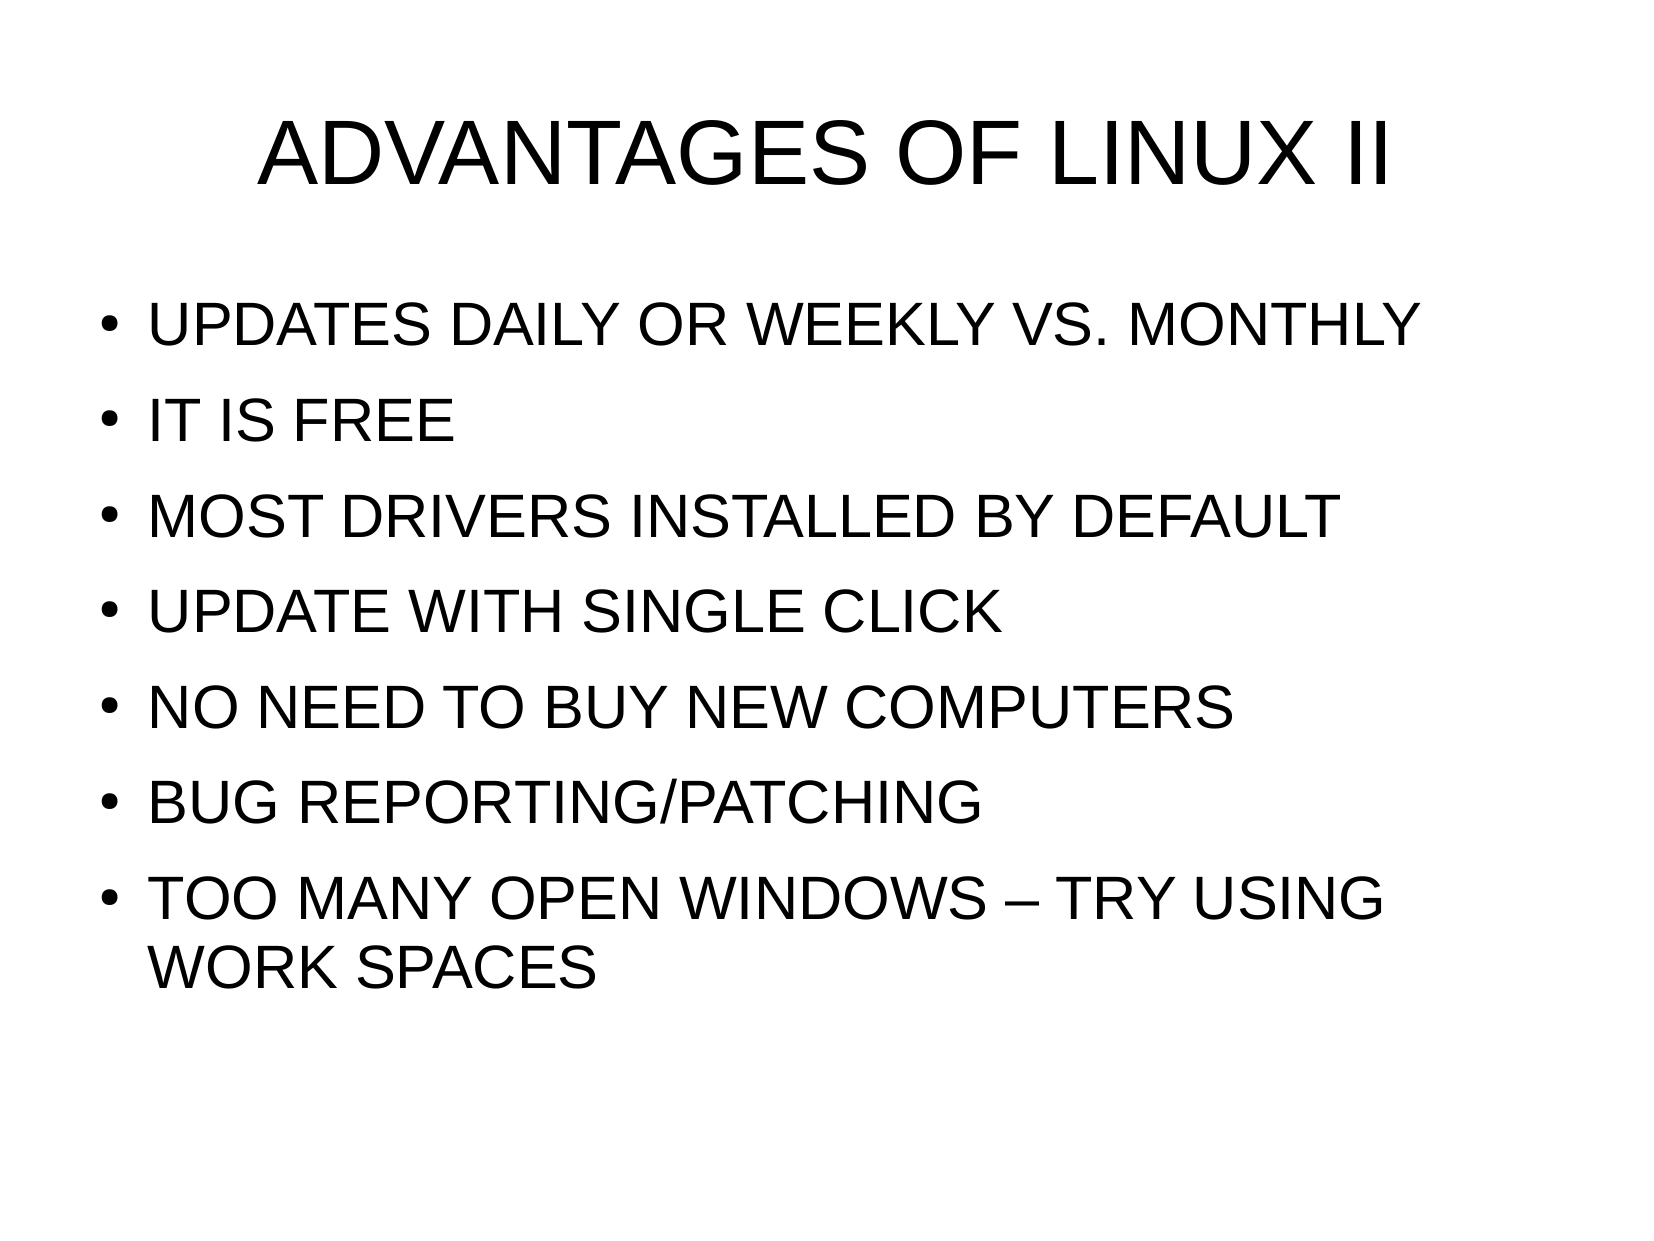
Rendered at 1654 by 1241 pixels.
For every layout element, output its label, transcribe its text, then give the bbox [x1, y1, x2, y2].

list UPDATES DAILY OR WEEKLY VS. MONTHLY IT IS FREE MOST DRIVERS INSTALLED BY DEFAULT UPDATE WITH SINGLE CLICK NO NEED TO BUY NEW COMPUTERS BUG REPORTING/PATCHING TOO MANY OPEN WINDOWS – TRY USING WORK SPACES [82, 290, 1571, 1010]
title ADVANTAGES OF LINUX II [82, 49, 1571, 257]
